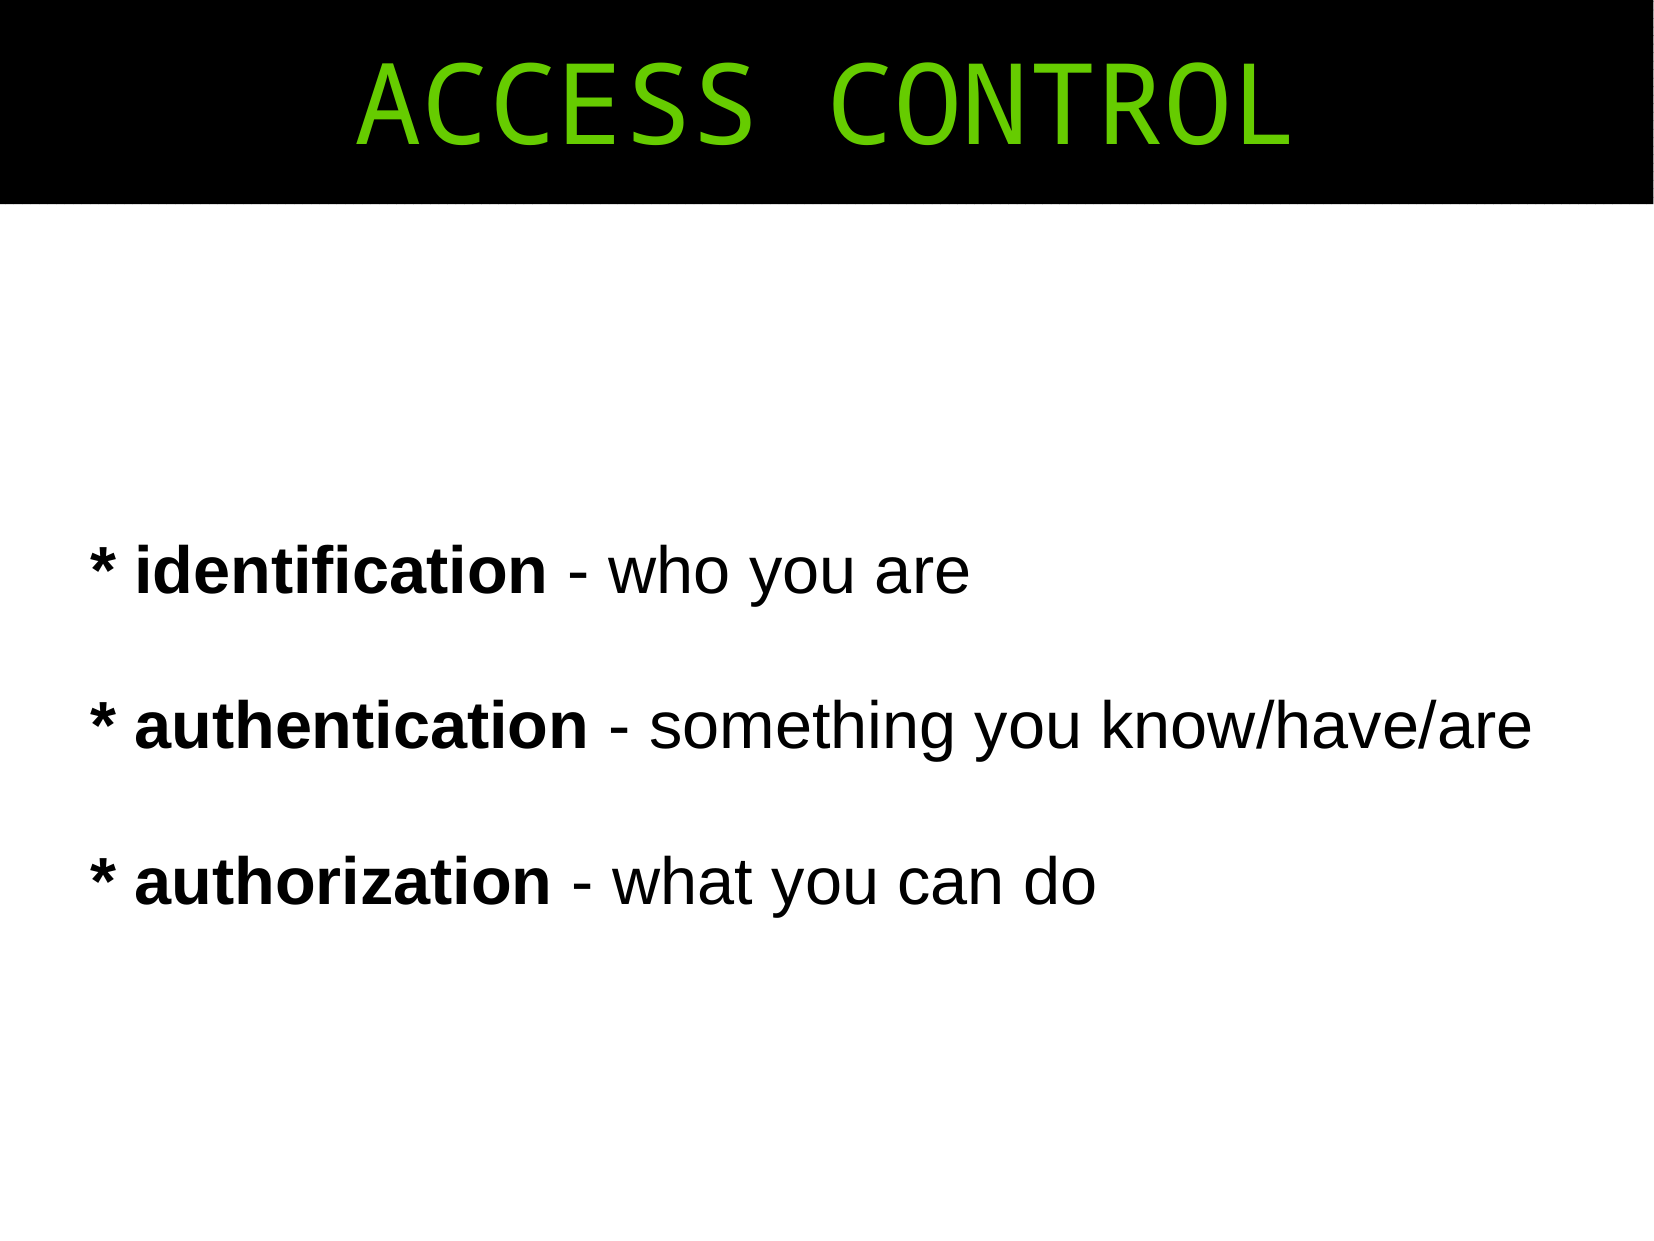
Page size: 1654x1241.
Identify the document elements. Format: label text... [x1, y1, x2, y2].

title ACCESS CONTROL [0, 0, 1654, 205]
subtitle * identification - who you are * authentication - something you know/have/are * authorization - what you can do [90, 305, 1561, 1146]
